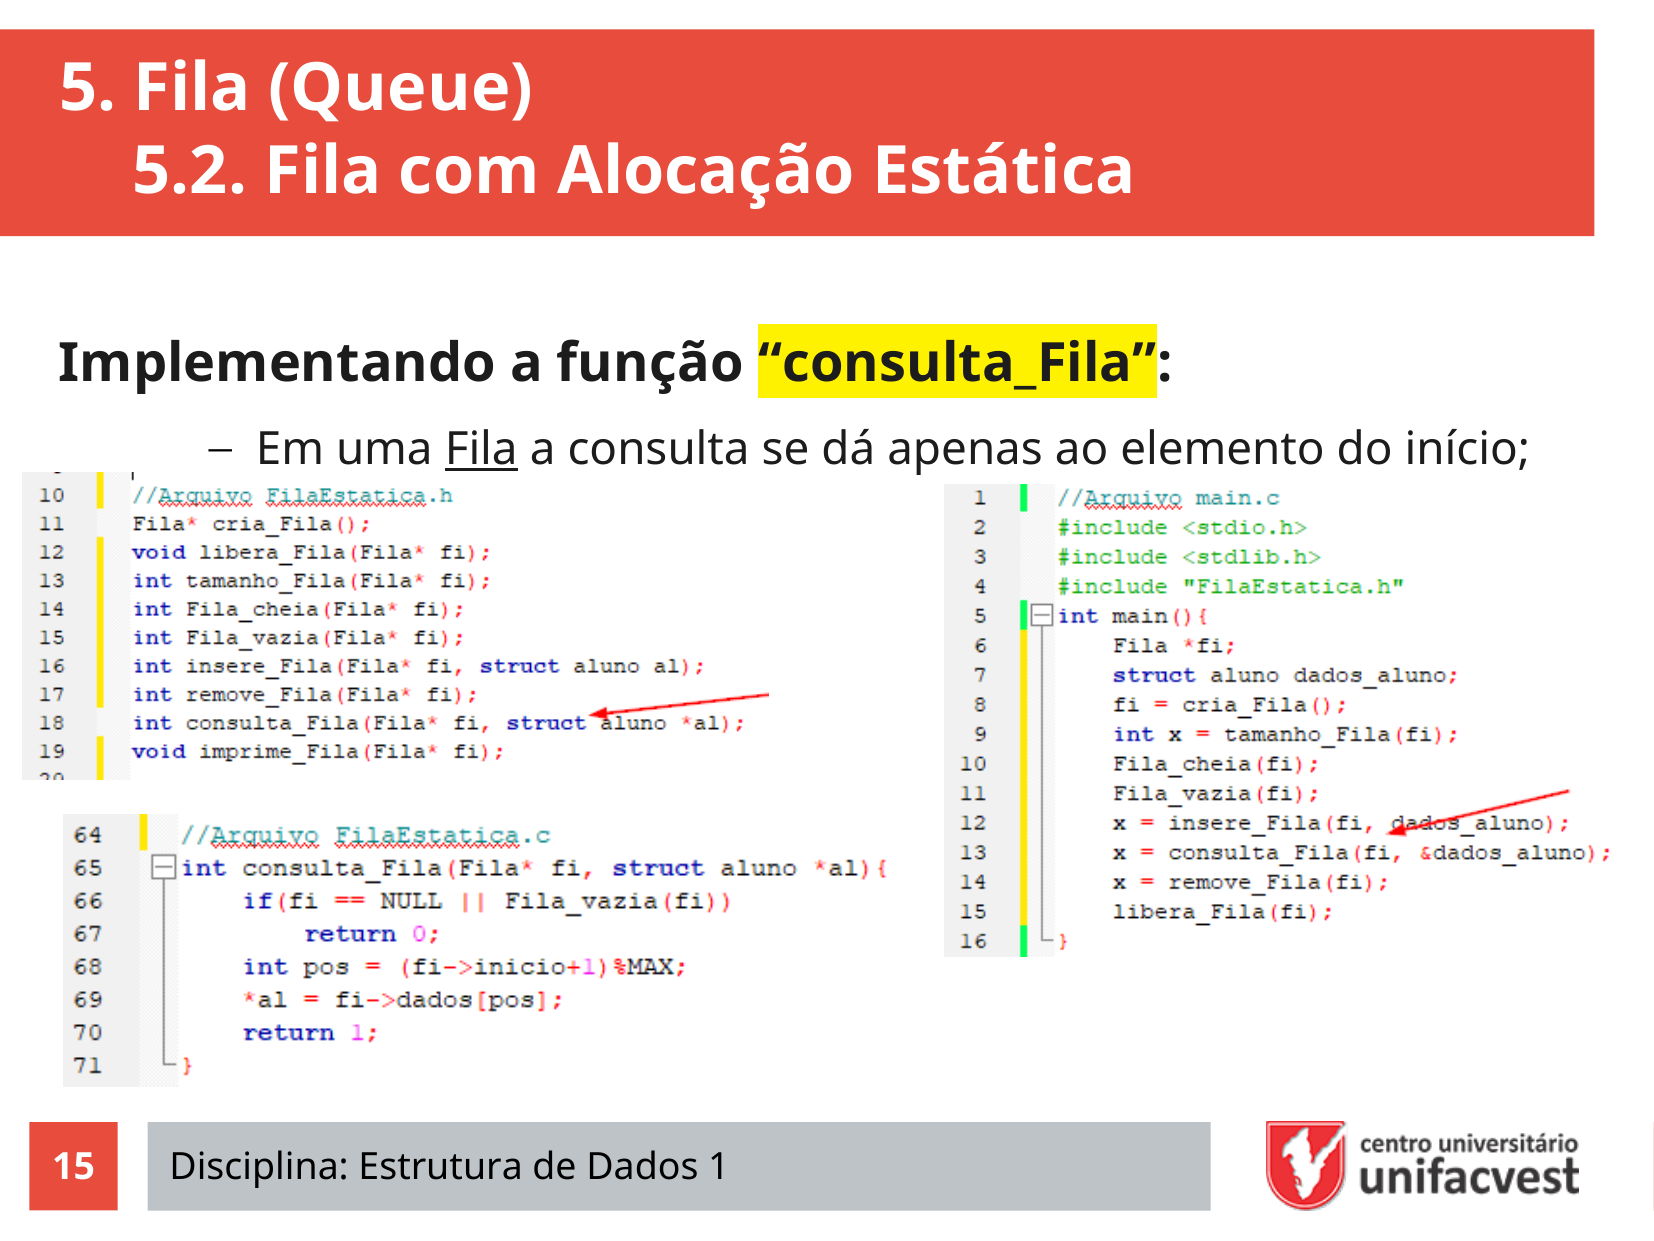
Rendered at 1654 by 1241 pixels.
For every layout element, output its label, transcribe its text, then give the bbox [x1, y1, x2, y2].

text_box Disciplina: Estrutura de Dados 1 [154, 1132, 1205, 1196]
text_box [1238, 1120, 1654, 1212]
title 5. Fila (Queue) 5.2. Fila com Alocação Estática [59, 59, 1595, 207]
picture [944, 484, 1628, 957]
list Implementando a função “consulta_Fila”: Em uma Fila a consulta se dá apenas ao elemento do início; [59, 324, 1566, 1093]
picture [22, 472, 769, 780]
picture [1266, 1121, 1579, 1211]
picture [63, 814, 898, 1087]
